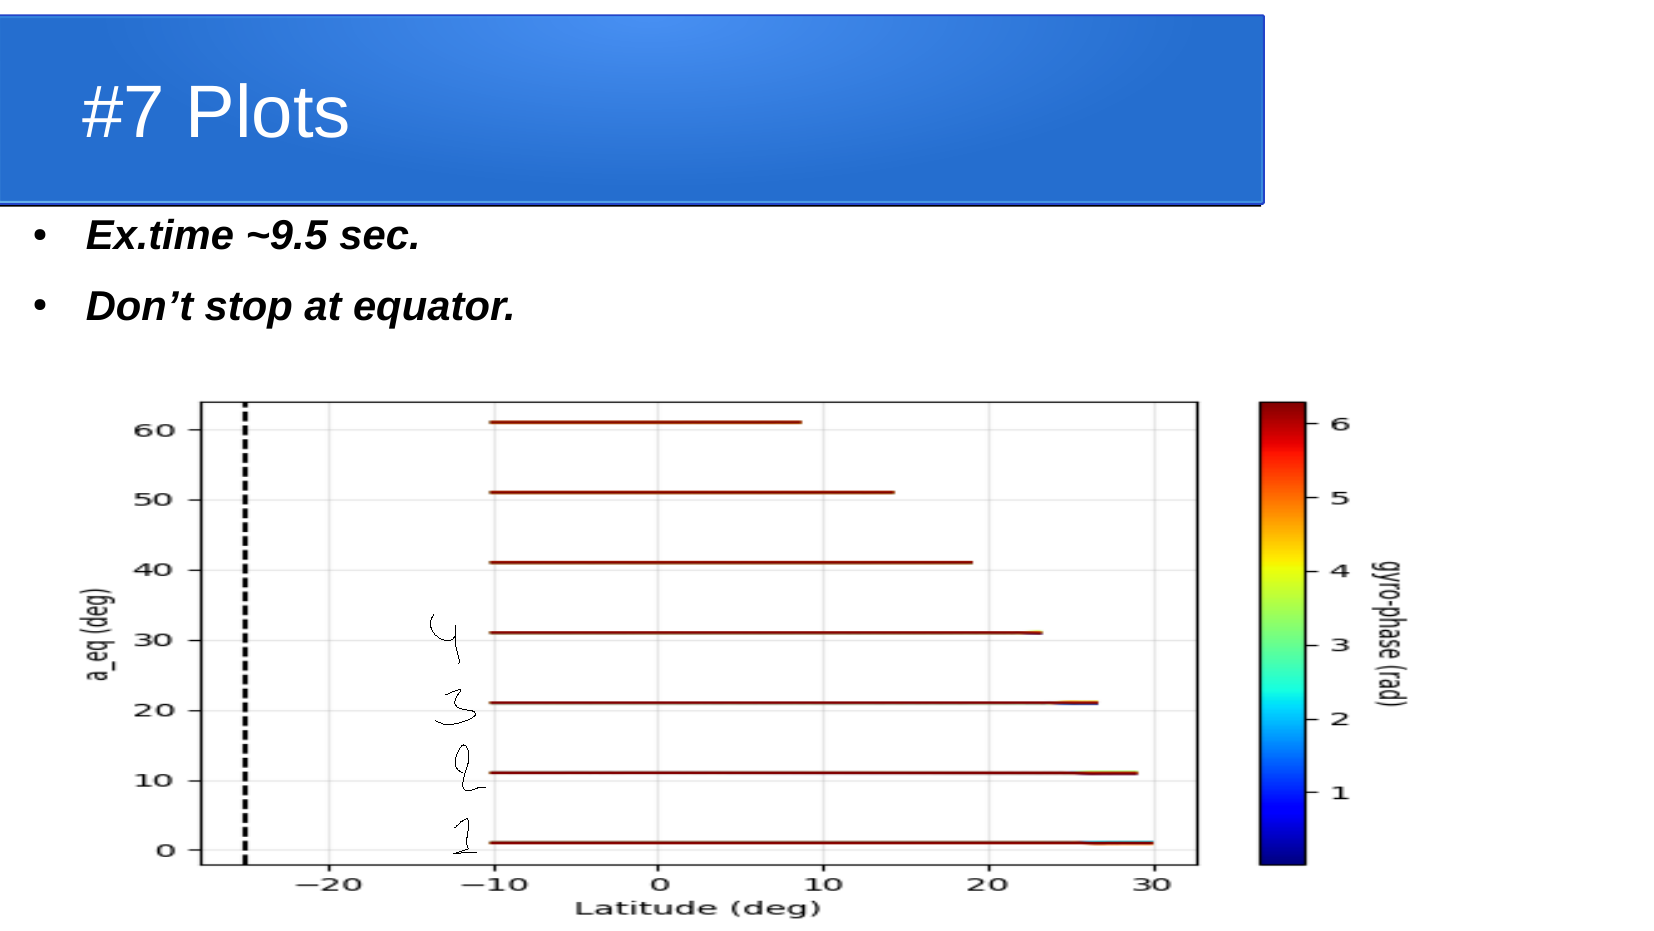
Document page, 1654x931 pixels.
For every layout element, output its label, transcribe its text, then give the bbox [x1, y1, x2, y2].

list Ex.time ~9.5 sec. Don’t stop at equator. [15, 212, 1504, 329]
title #7 Plots [82, 35, 1235, 189]
picture [0, 329, 1606, 931]
